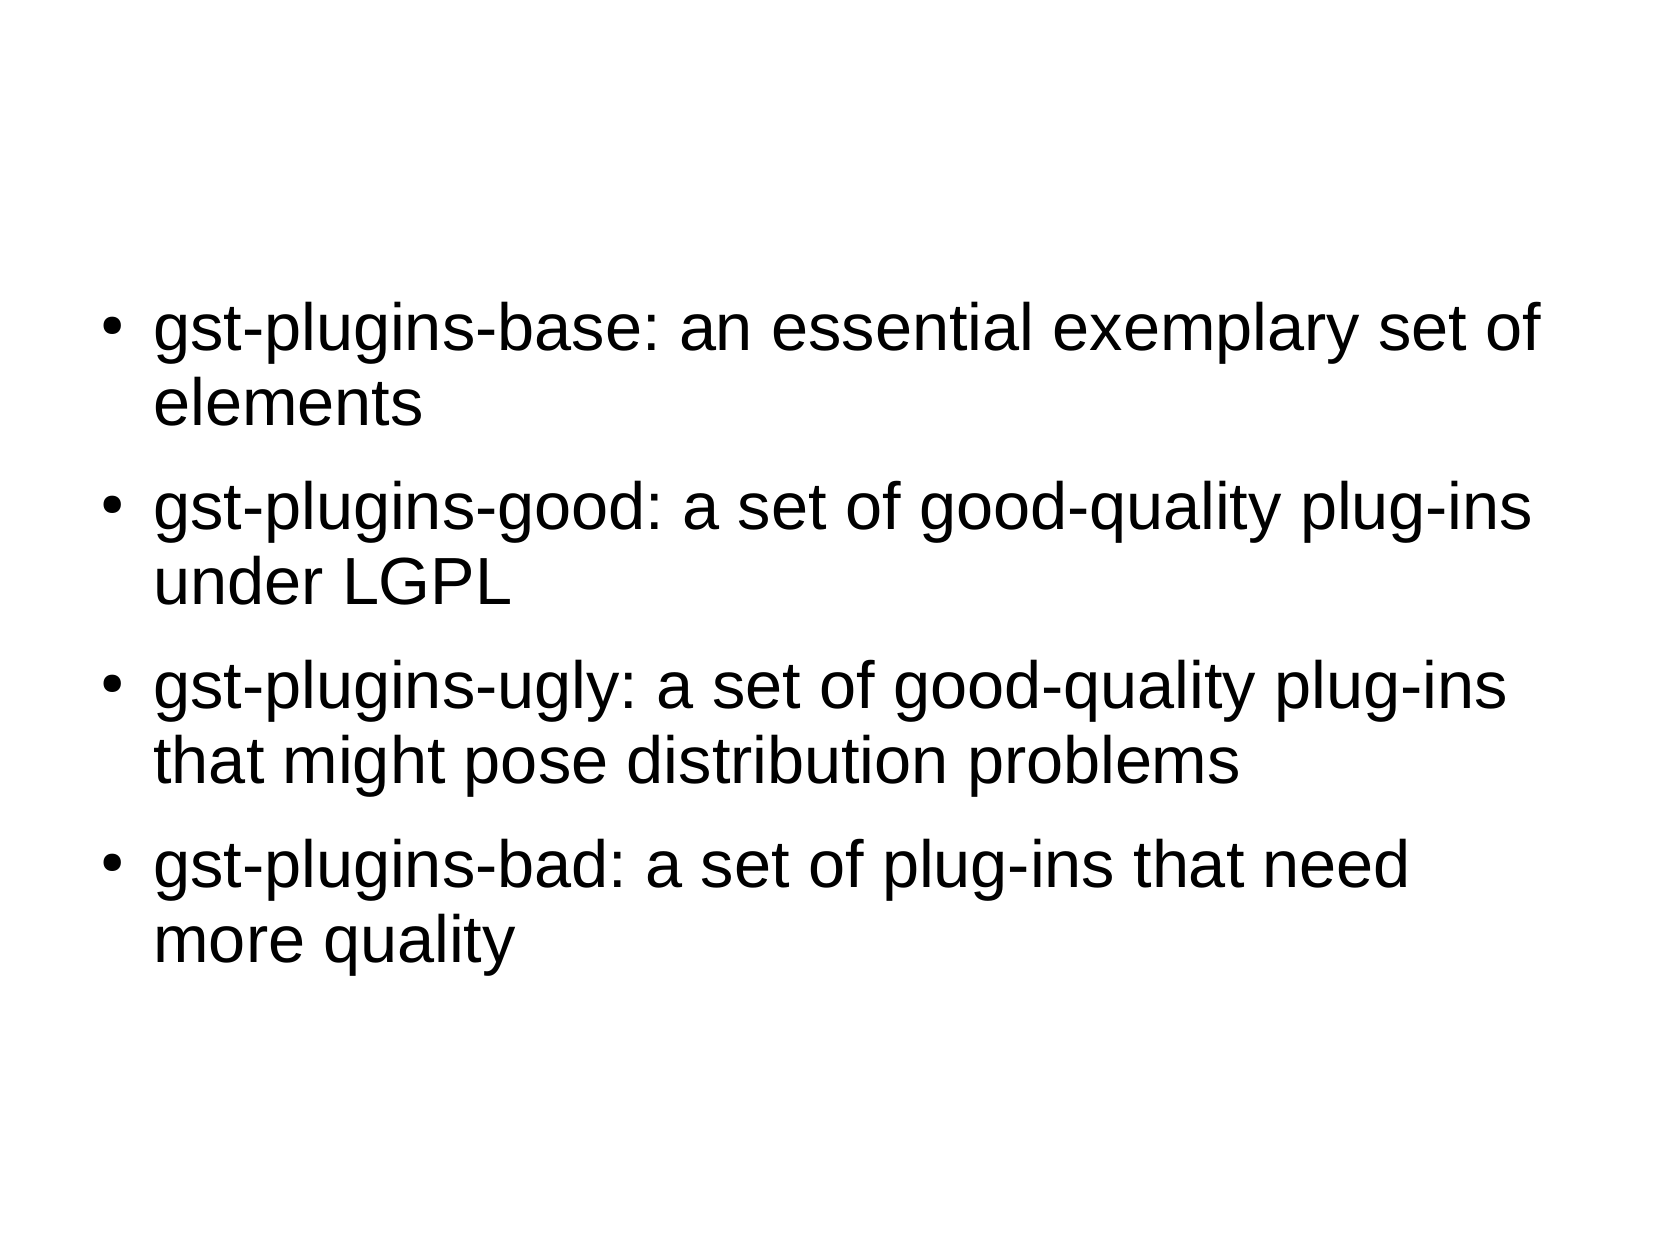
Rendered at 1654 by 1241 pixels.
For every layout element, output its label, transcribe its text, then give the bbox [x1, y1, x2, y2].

list gst-plugins-base: an essential exemplary set of elements gst-plugins-good: a set of good-quality plug-ins under LGPL gst-plugins-ugly: a set of good-quality plug-ins that might pose distribution problems gst-plugins-bad: a set of plug-ins that need more quality [82, 290, 1571, 1010]
